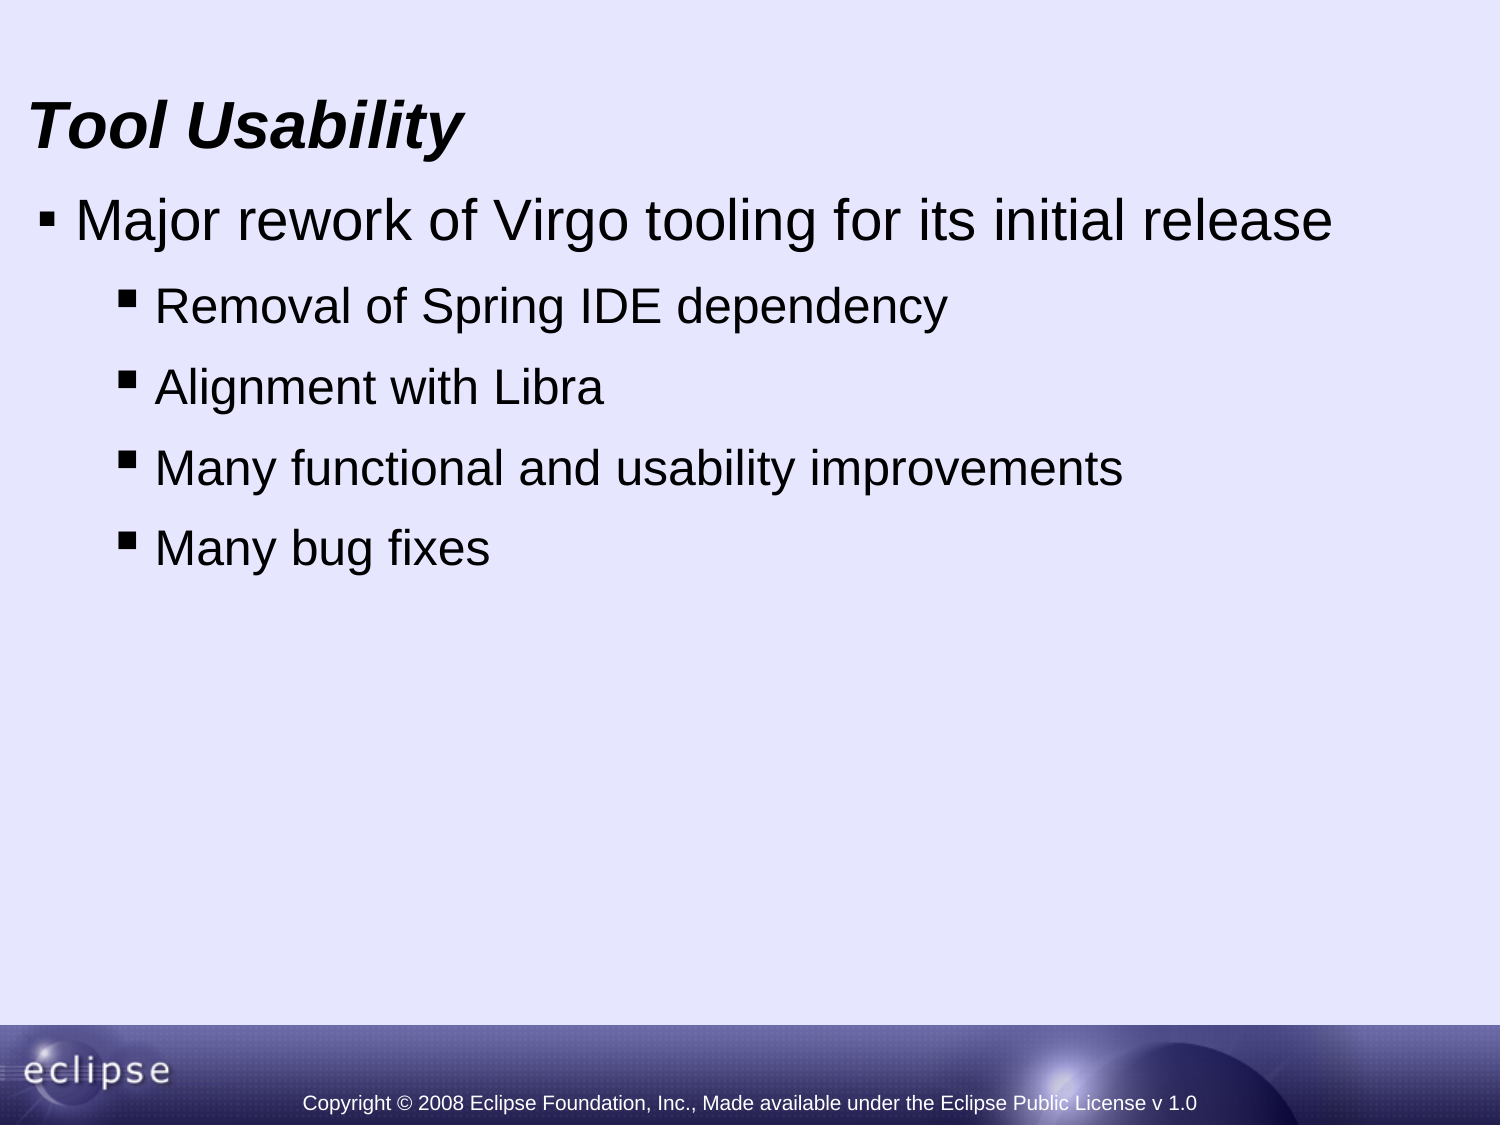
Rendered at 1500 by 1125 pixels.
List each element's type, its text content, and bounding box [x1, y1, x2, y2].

picture [0, 1025, 1500, 1125]
list Major rework of Virgo tooling for its initial release Removal of Spring IDE dependency Alignment with Libra Many functional and usability improvements Many bug fixes [37, 187, 1463, 1021]
title Tool Usability [26, 84, 1474, 172]
